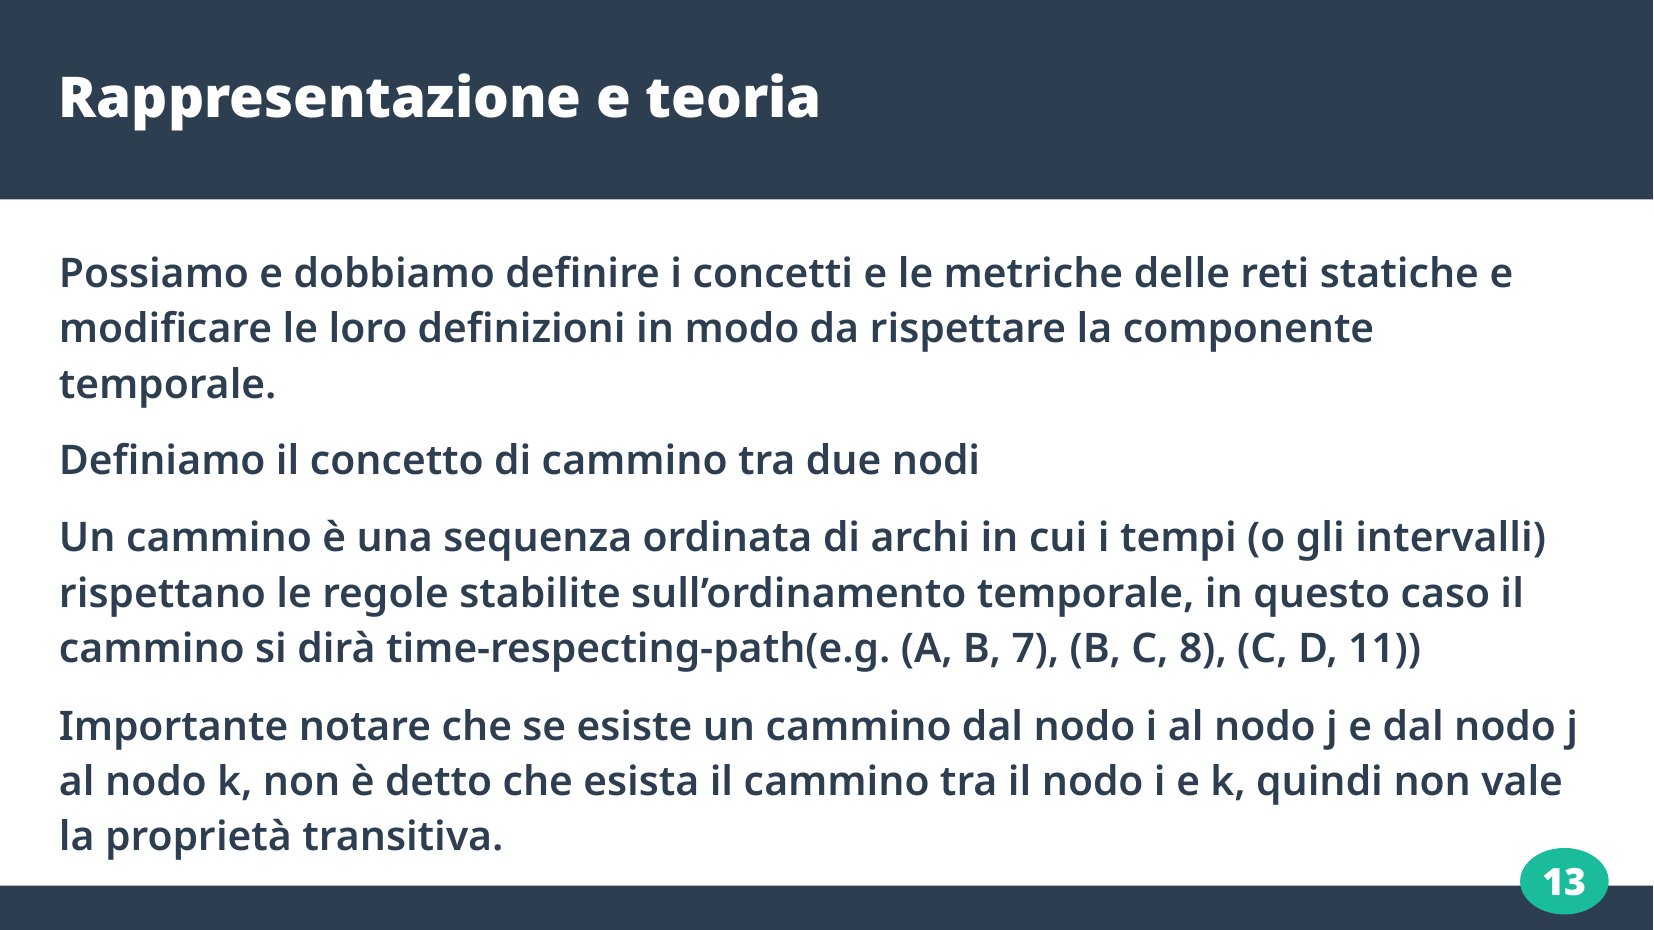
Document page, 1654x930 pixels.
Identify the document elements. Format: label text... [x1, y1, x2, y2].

title Rappresentazione e teoria [58, 36, 1594, 155]
list Possiamo e dobbiamo definire i concetti e le metriche delle reti statiche e modificare le loro definizioni in modo da rispettare la componente temporale. Definiamo il concetto di cammino tra due nodi Un cammino è una sequenza ordinata di archi in cui i tempi (o gli intervalli) rispettano le regole stabilite sull’ordinamento temporale, in questo caso il cammino si dirà time-respecting-path(e.g. (A, B, 7), (B, C, 8), (C, D, 11)) Importante notare che se esiste un cammino dal nodo i al nodo j e dal nodo j al nodo k, non è detto che esista il cammino tra il nodo i e k, quindi non vale la proprietà transitiva. [58, 243, 1594, 864]
